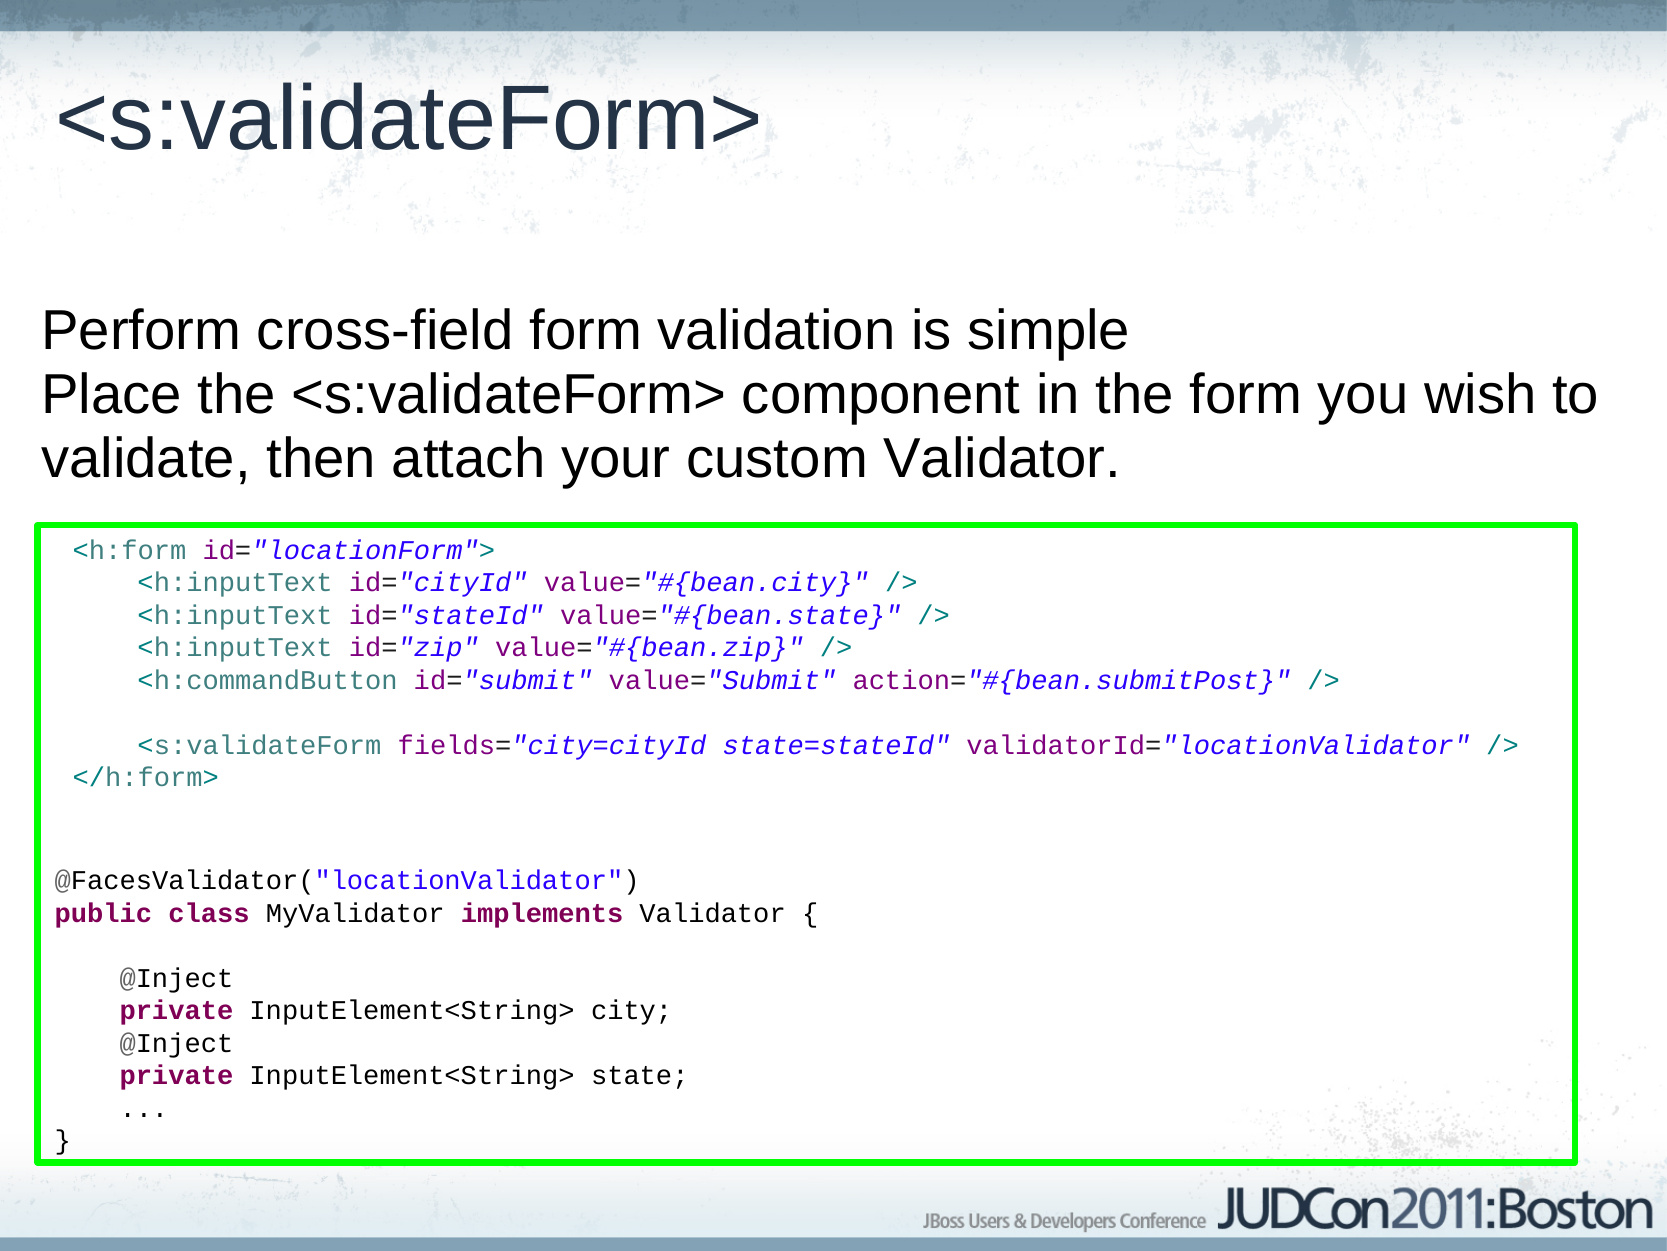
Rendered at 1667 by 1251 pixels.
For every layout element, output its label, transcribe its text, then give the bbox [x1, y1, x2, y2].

list Perform cross-field form validation is simple Place the <s:validateForm> component in the form you wish to validate, then attach your custom Validator. [41, 298, 1628, 620]
text_box <h:form id="locationForm"> <h:inputText id="cityId" value="#{bean.city}" /> <h:inputText id="stateId" value="#{bean.state}" /> <h:inputText id="zip" value="#{bean.zip}" /> <h:commandButton id="submit" value="Submit" action="#{bean.submitPost}" /> <s:validateForm fields="city=cityId state=stateId" validatorId="locationValidator" /> </h:form> [57, 525, 1613, 863]
picture [0, 0, 1667, 1251]
text_box @FacesValidator("locationValidator") public class MyValidator implements Validator { @Inject private InputElement<String> city; @Inject private InputElement<String> state; ... } [39, 855, 1126, 1163]
title <s:validateForm> [40, 50, 1627, 216]
